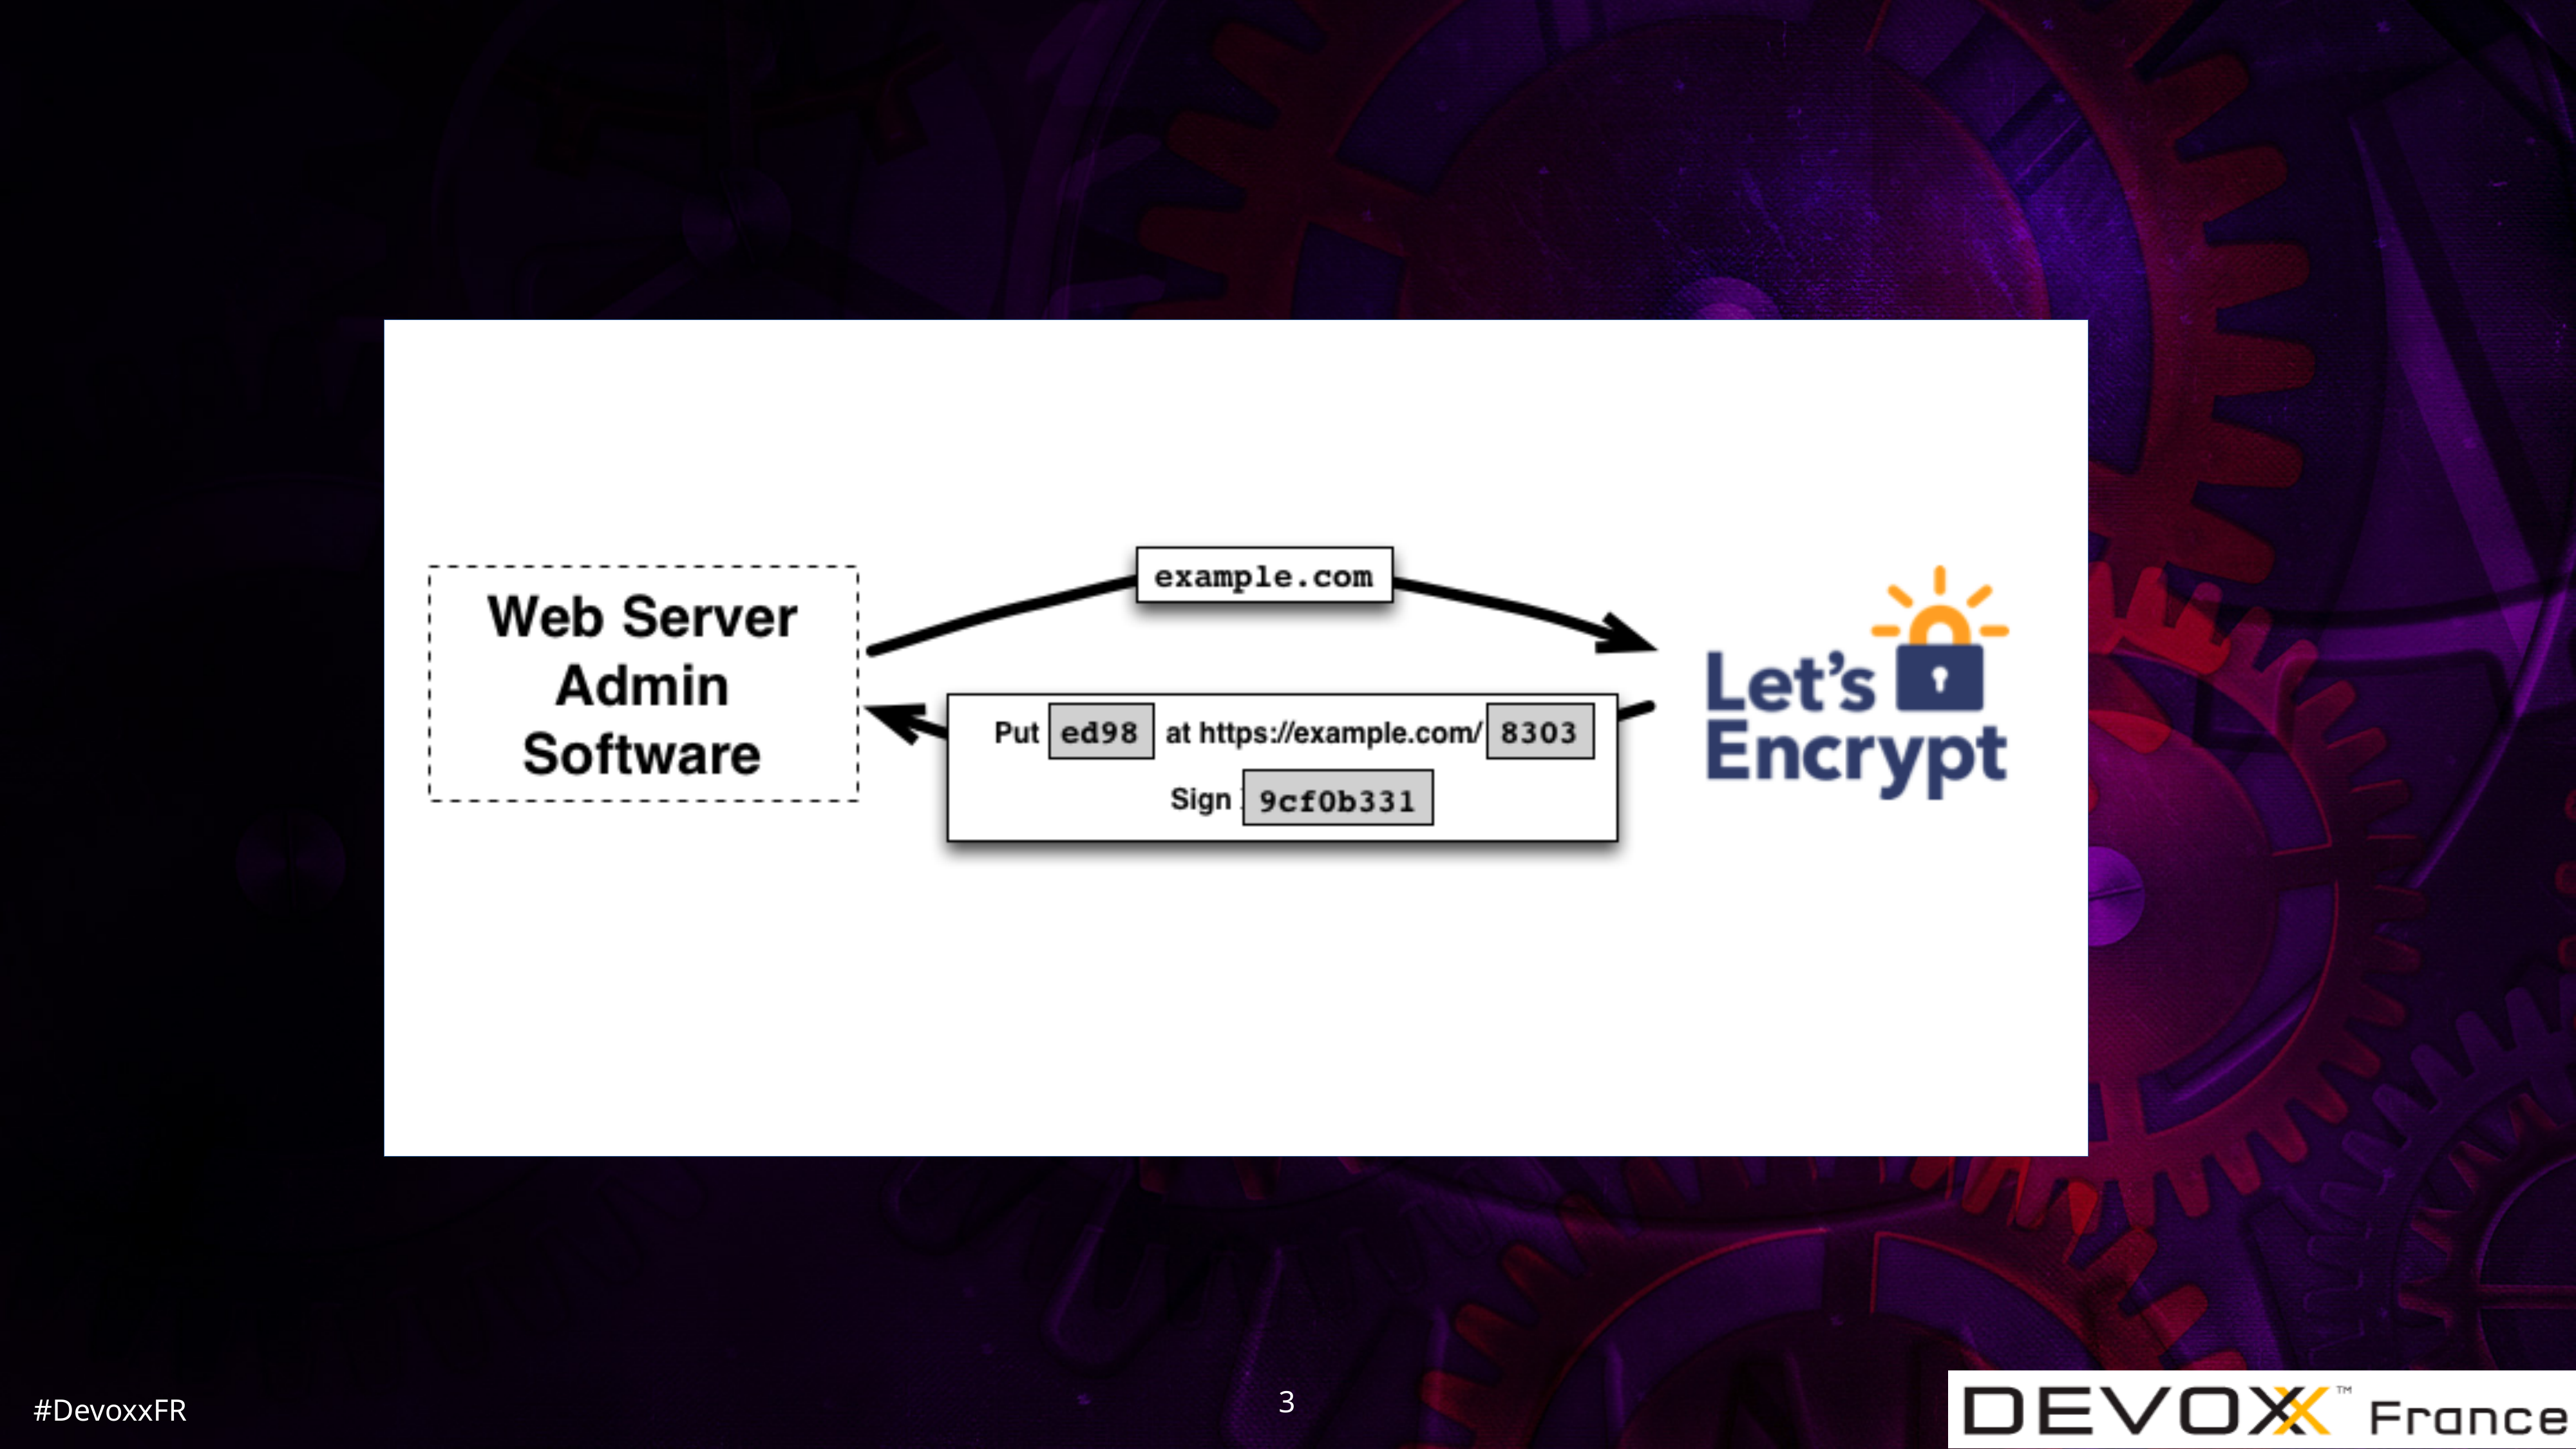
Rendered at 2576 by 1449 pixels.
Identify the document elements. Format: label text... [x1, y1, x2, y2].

slide_number <numéro> [1270, 1375, 1304, 1427]
text_box [384, 319, 2088, 1157]
picture [0, 0, 2576, 1449]
